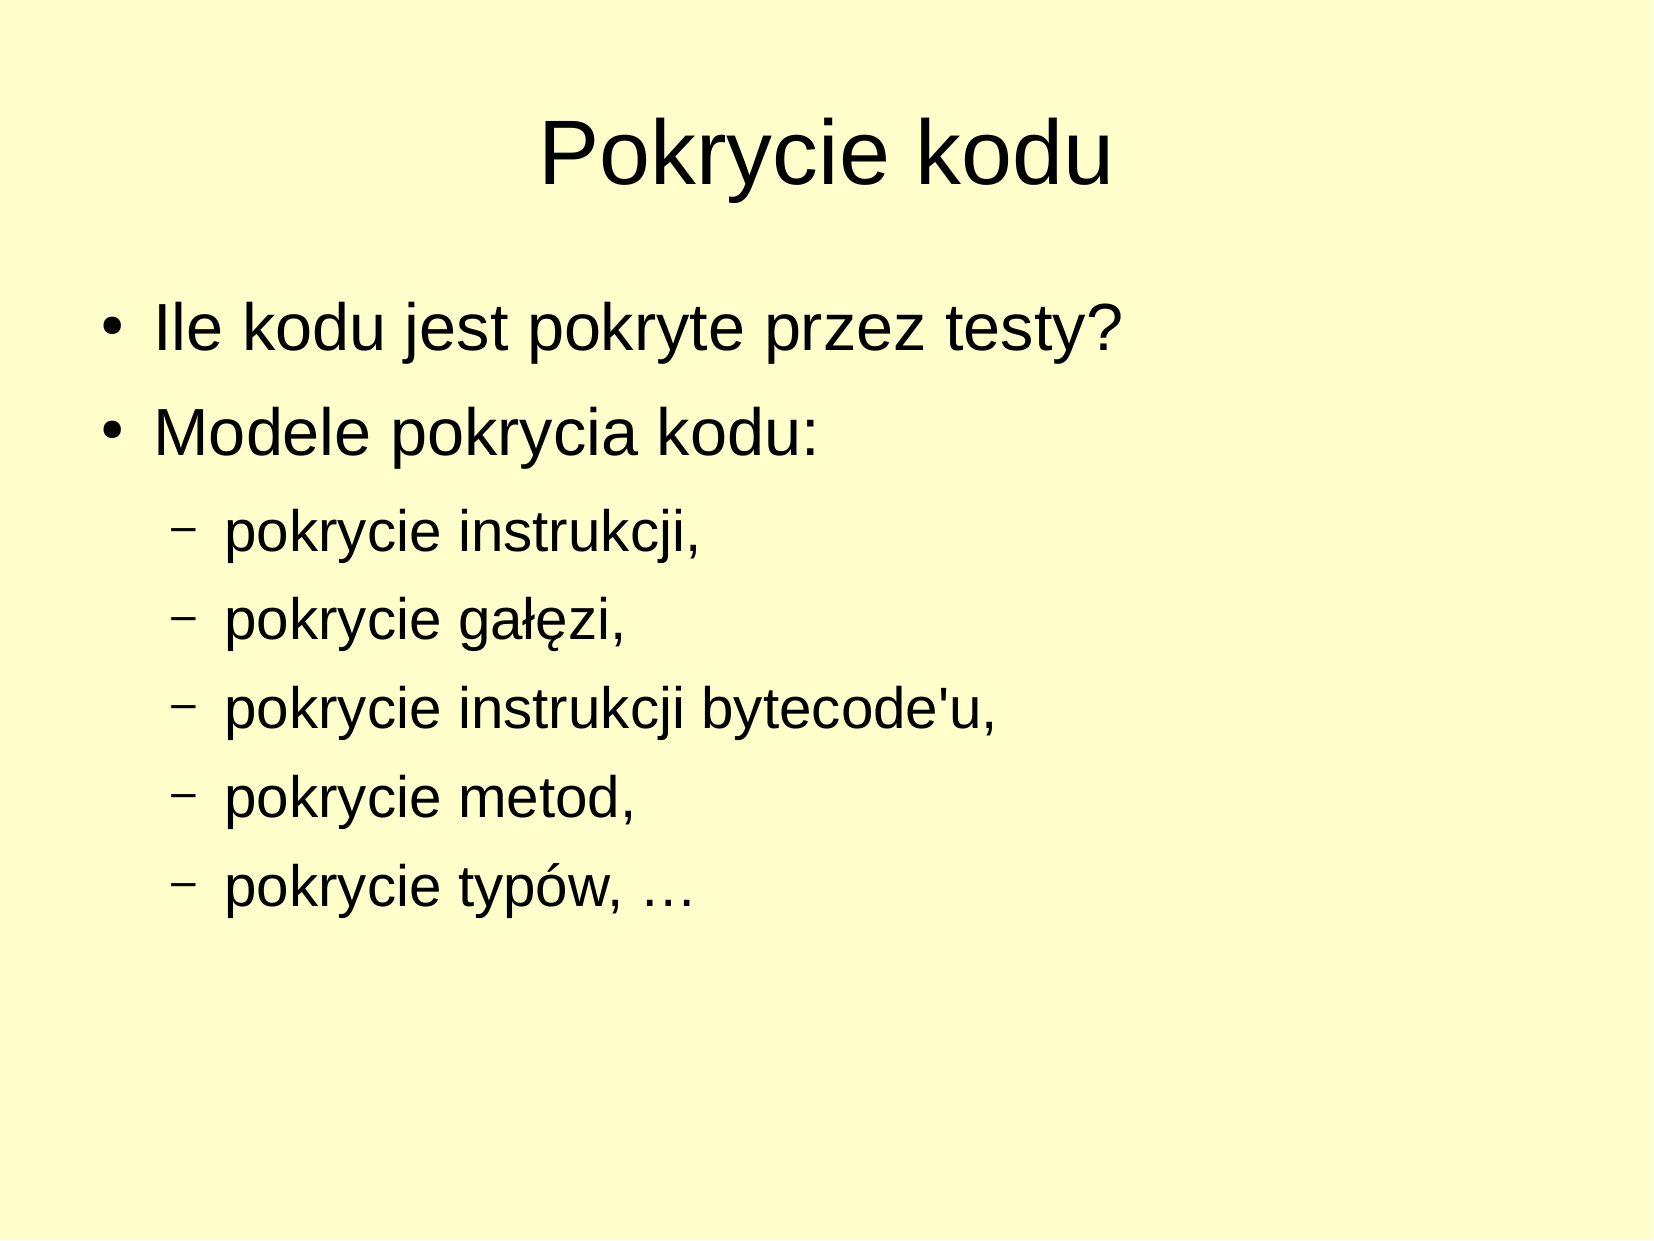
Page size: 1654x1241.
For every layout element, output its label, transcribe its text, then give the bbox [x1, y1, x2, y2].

list Ile kodu jest pokryte przez testy? Modele pokrycia kodu: pokrycie instrukcji, pokrycie gałęzi, pokrycie instrukcji bytecode'u, pokrycie metod, pokrycie typów, … [82, 290, 1571, 1109]
title Pokrycie kodu [82, 49, 1571, 257]
